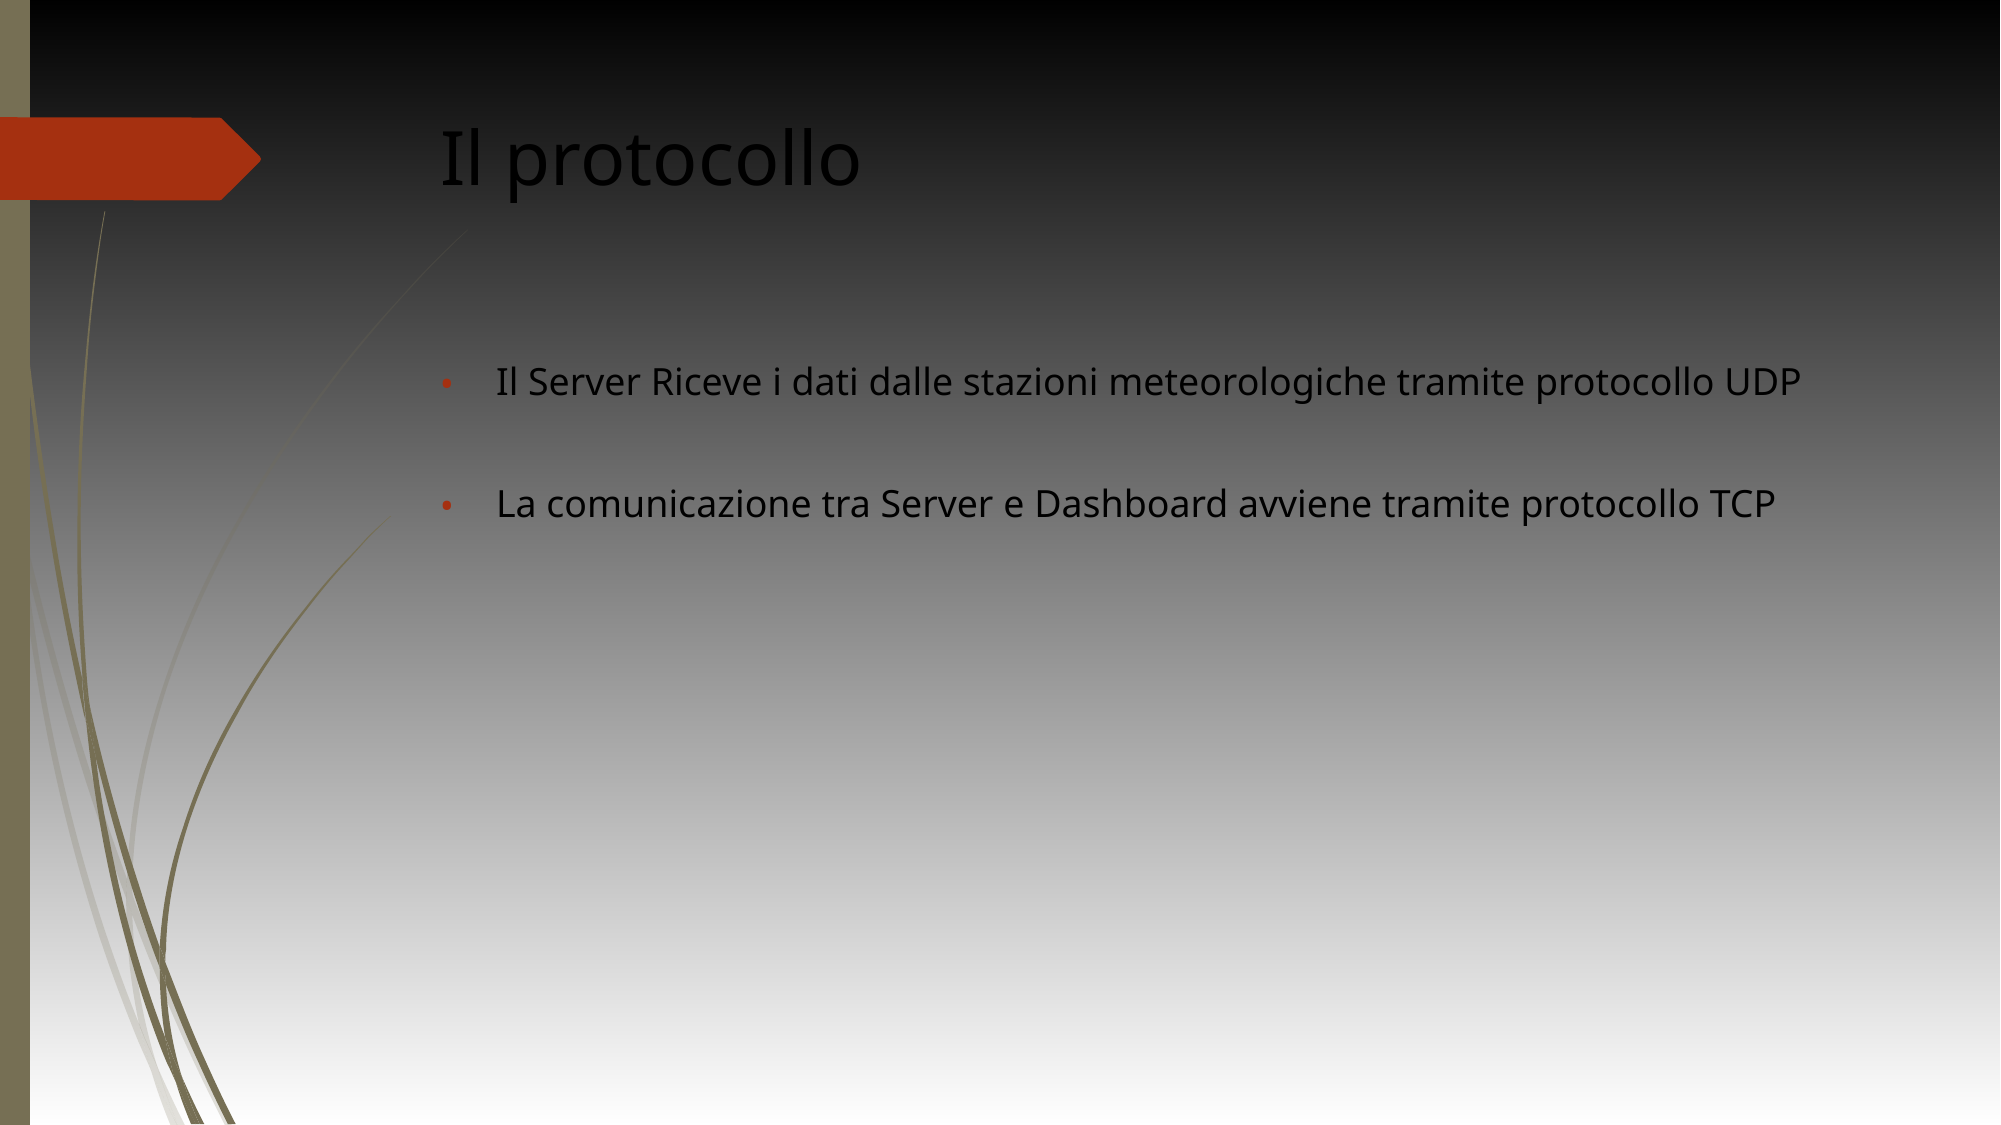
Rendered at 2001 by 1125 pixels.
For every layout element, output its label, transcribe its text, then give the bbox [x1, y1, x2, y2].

title Il protocollo [425, 102, 1888, 313]
list Il Server Riceve i dati dalle stazioni meteorologiche tramite protocollo UDP La comunicazione tra Server e Dashboard avviene tramite protocollo TCP [424, 350, 1888, 970]
